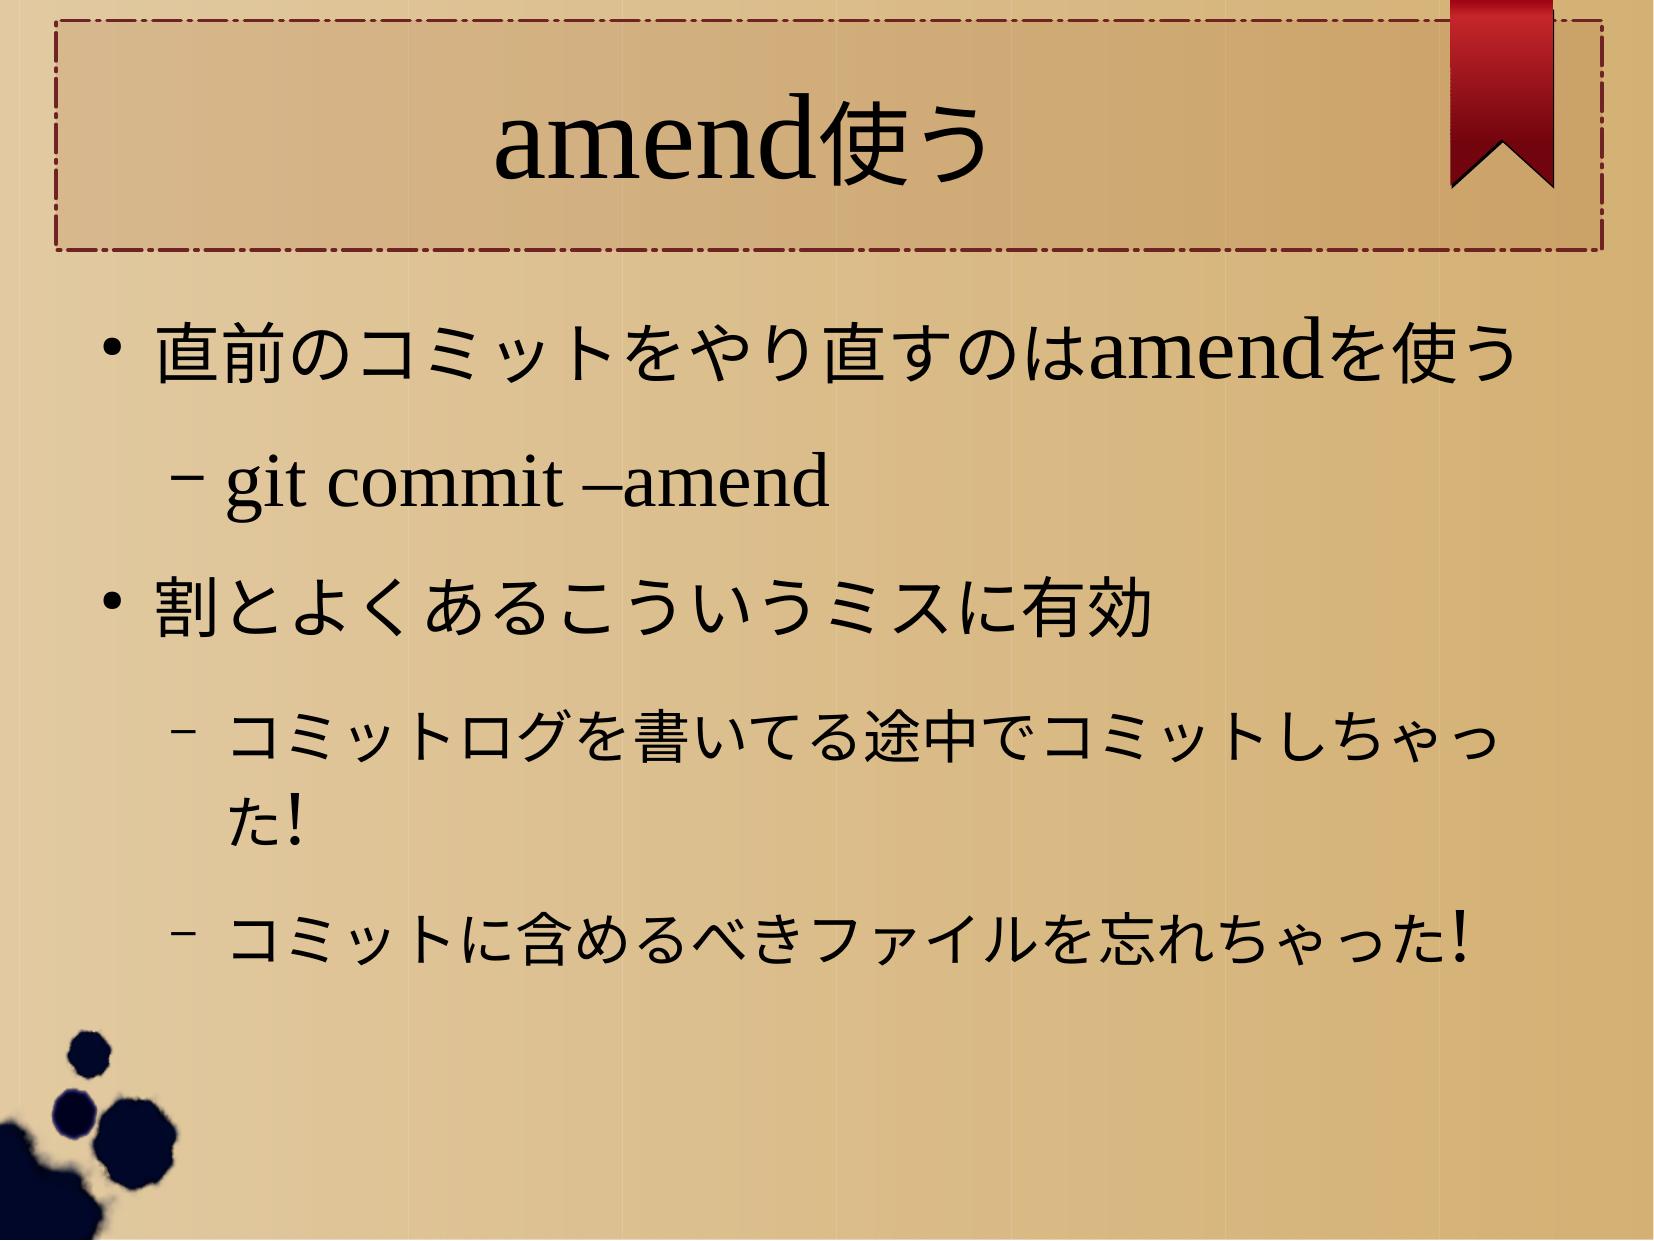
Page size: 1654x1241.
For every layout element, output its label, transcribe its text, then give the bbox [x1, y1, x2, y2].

title amend使う [82, 47, 1412, 229]
list 直前のコミットをやり直すのはamendを使う git commit –amend 割とよくあるこういうミスに有効 コミットログを書いてる途中でコミットしちゃった! コミットに含めるべきファイルを忘れちゃった! [82, 299, 1571, 1019]
